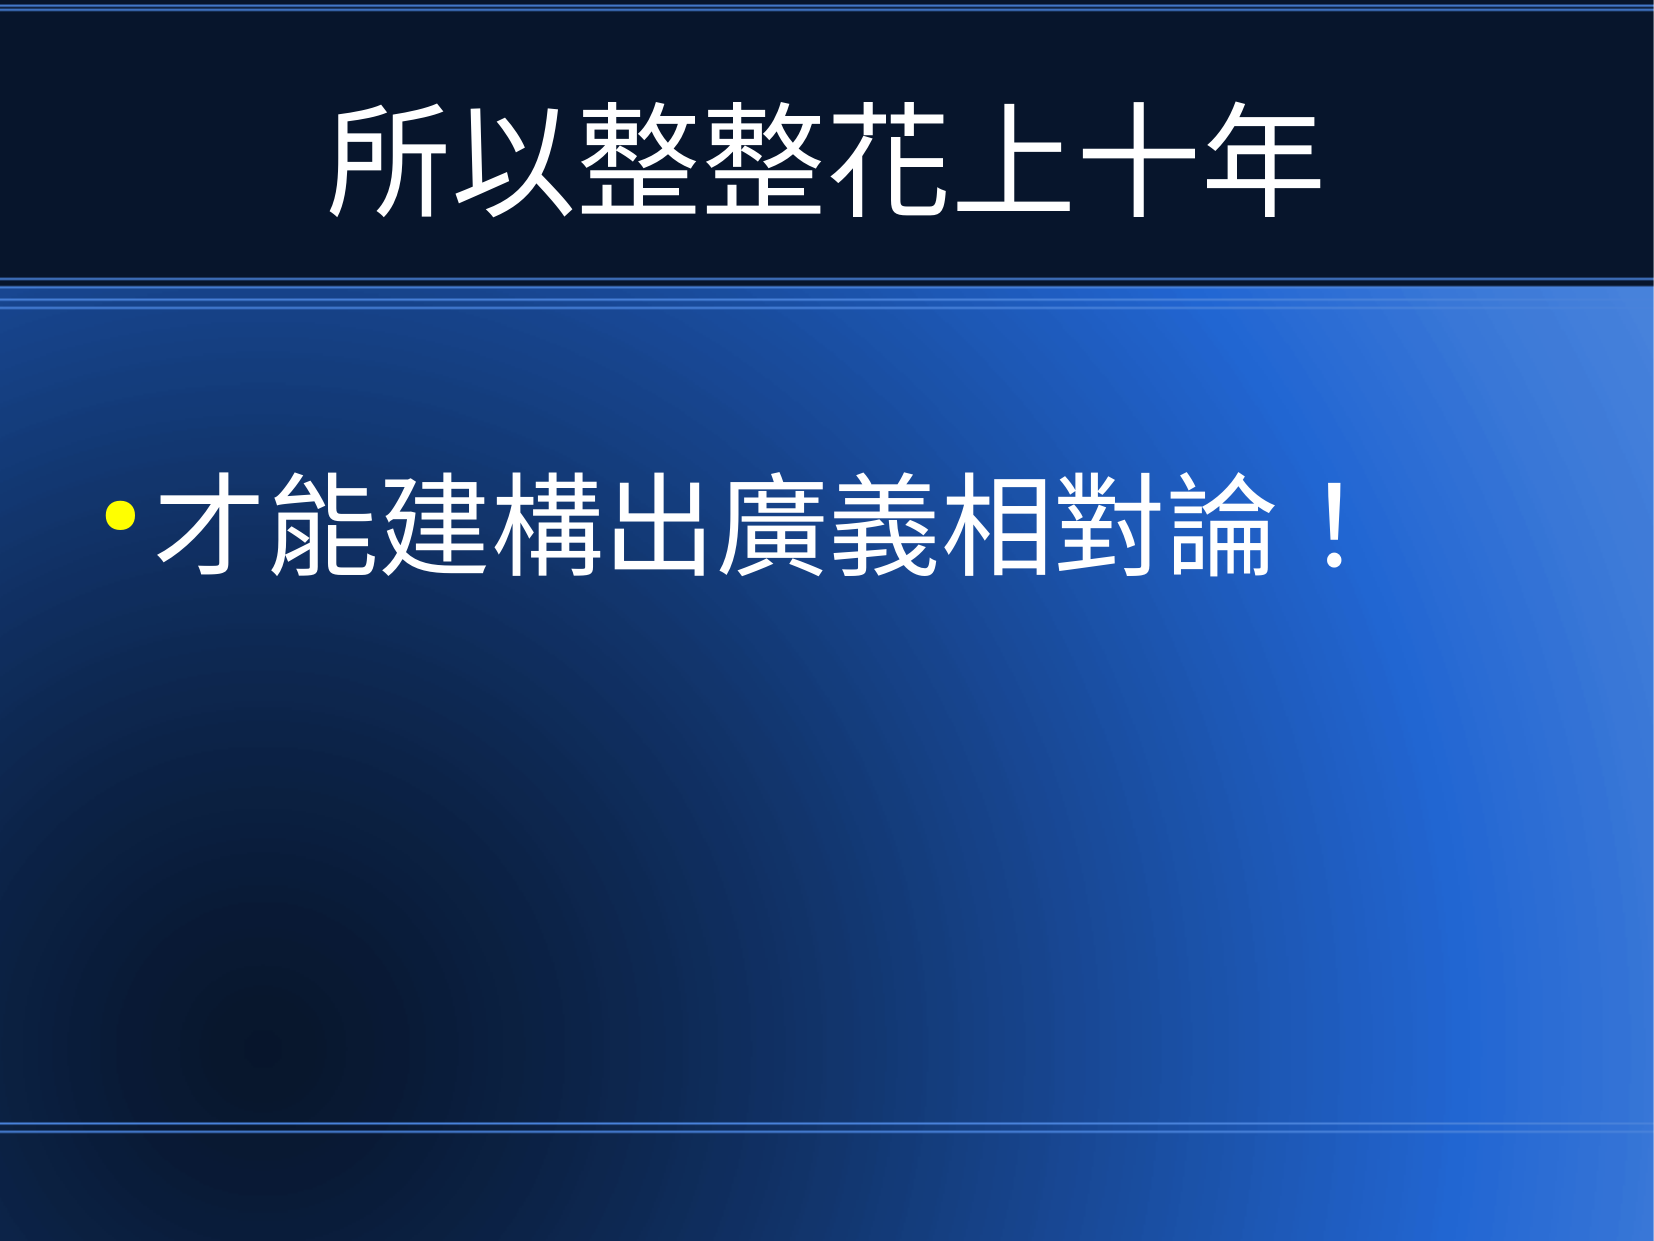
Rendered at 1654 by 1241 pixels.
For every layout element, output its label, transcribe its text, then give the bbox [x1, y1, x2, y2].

picture [0, 0, 1654, 1241]
title 所以整整花上十年 [82, 49, 1571, 257]
list 才能建構出廣義相對論！ [82, 355, 1571, 1241]
